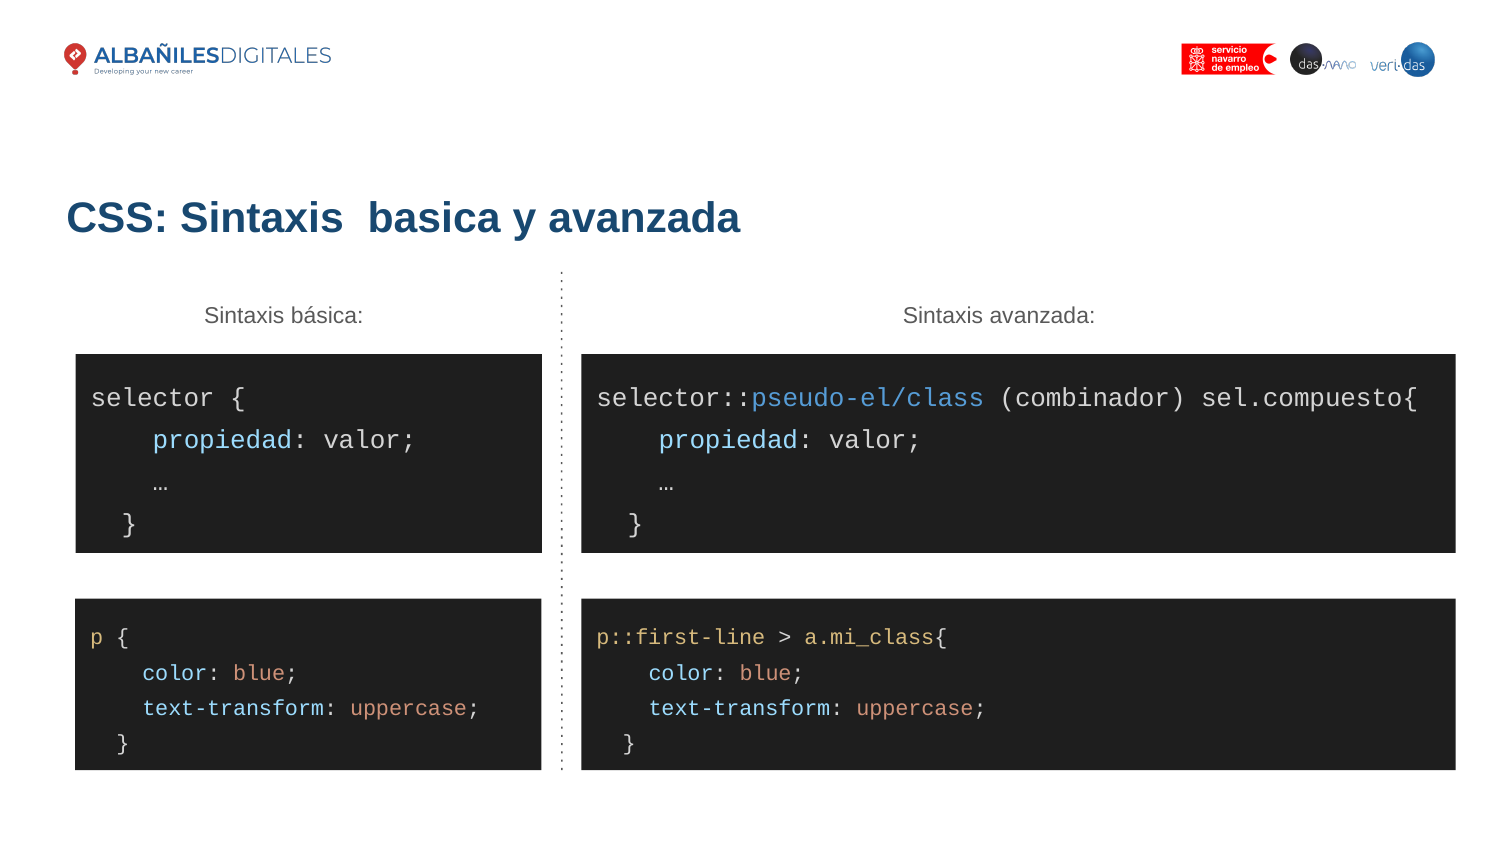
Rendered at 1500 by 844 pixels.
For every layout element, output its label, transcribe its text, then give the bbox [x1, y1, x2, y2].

text_box p { color: blue; text-transform: uppercase; } [75, 598, 542, 771]
text_box CSS: Sintaxis basica y avanzada [66, 179, 900, 318]
text_box Sintaxis avanzada: [887, 286, 1200, 348]
text_box p::first-line > a.mi_class{ color: blue; text-transform: uppercase; } [581, 598, 1456, 771]
picture [64, 43, 332, 75]
text_box selector::pseudo-el/class (combinador) sel.compuesto{ propiedad: valor; … } [581, 354, 1456, 553]
text_box Sintaxis básica: [189, 286, 502, 348]
picture [1181, 43, 1277, 75]
text_box selector { propiedad: valor; … } [75, 354, 542, 553]
picture [1290, 43, 1356, 75]
picture [1370, 42, 1435, 77]
